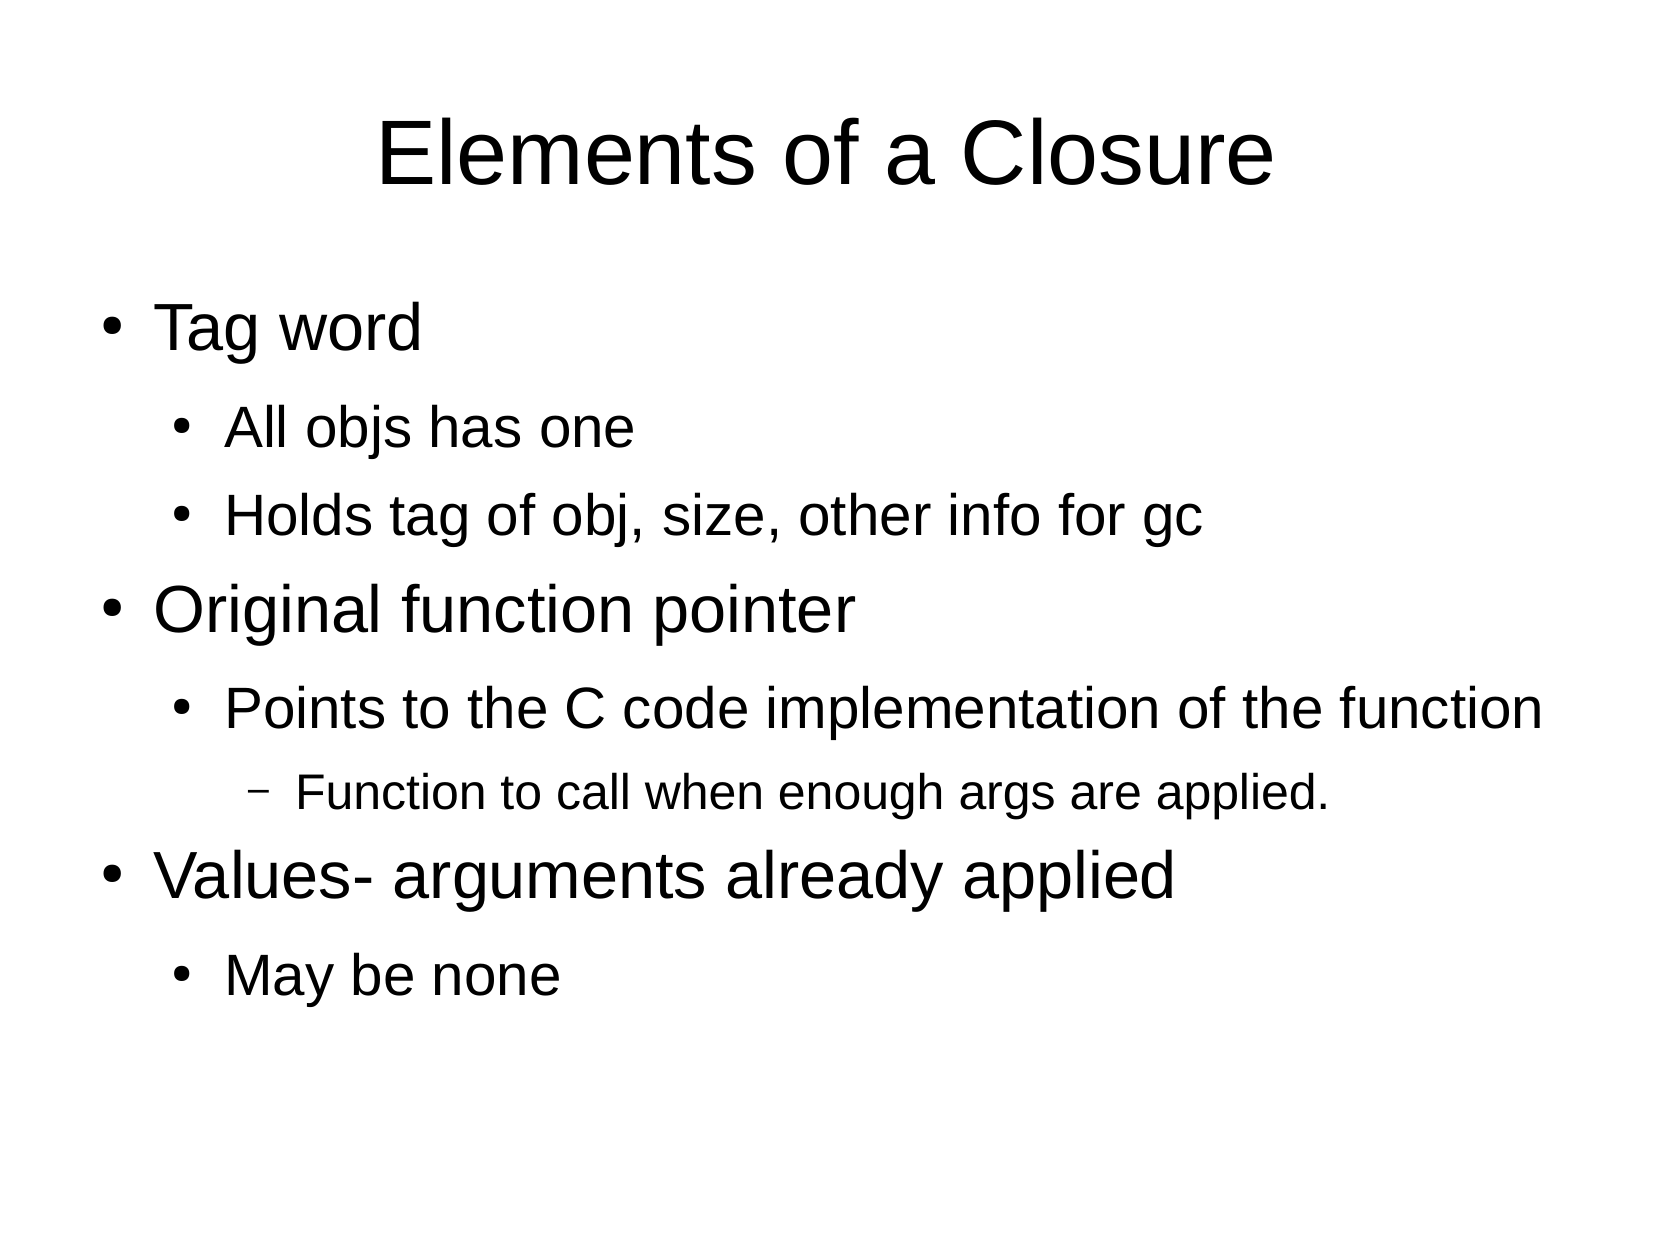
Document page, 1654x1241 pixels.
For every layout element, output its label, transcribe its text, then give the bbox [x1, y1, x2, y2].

list Tag word All objs has one Holds tag of obj, size, other info for gc Original function pointer Points to the C code implementation of the function Function to call when enough args are applied. Values- arguments already applied May be none [82, 290, 1571, 1109]
title Elements of a Closure [82, 49, 1571, 257]
